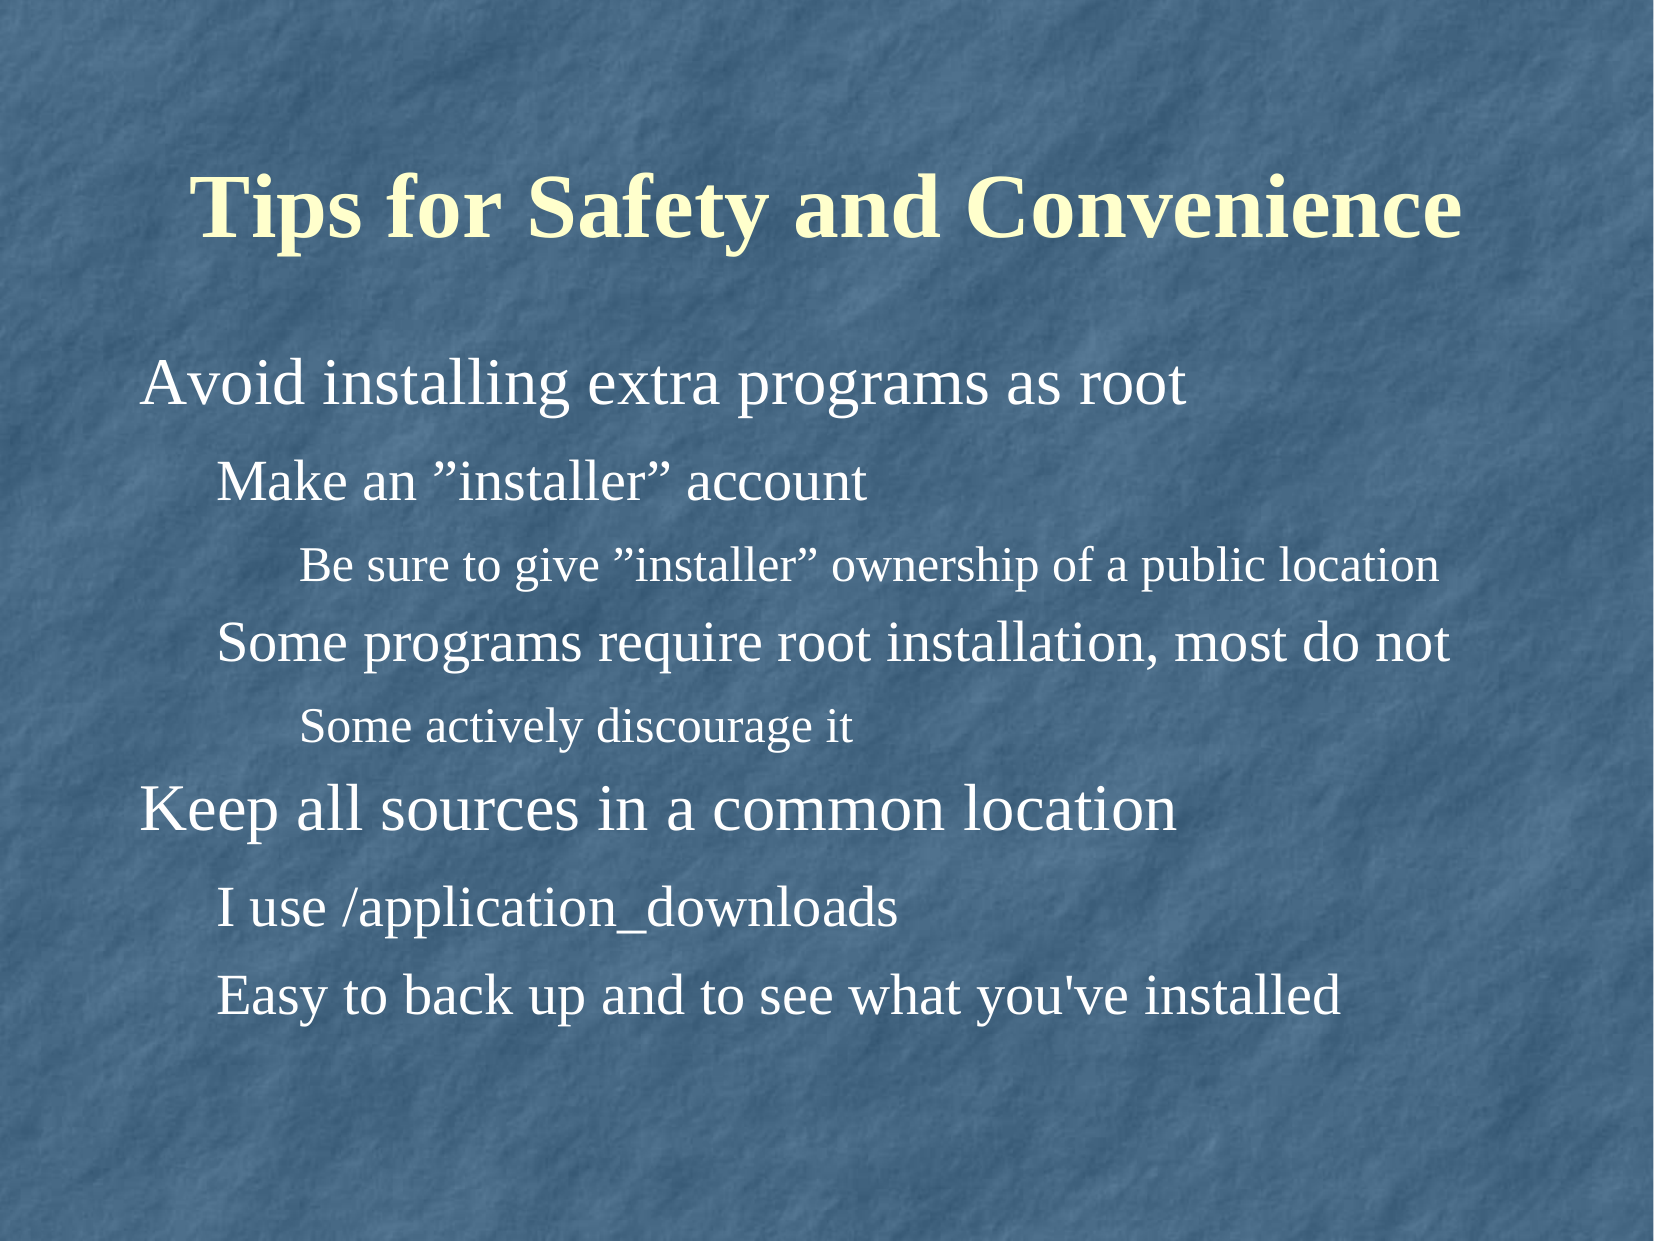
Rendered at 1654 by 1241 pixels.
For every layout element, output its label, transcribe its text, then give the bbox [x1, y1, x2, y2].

list Avoid installing extra programs as root Make an ”installer” account Be sure to give ”installer” ownership of a public location Some programs require root installation, most do not Some actively discourage it Keep all sources in a common location I use /application_downloads Easy to back up and to see what you've installed [121, 344, 1534, 1156]
title Tips for Safety and Convenience [121, 102, 1534, 311]
picture [0, 0, 1654, 1241]
